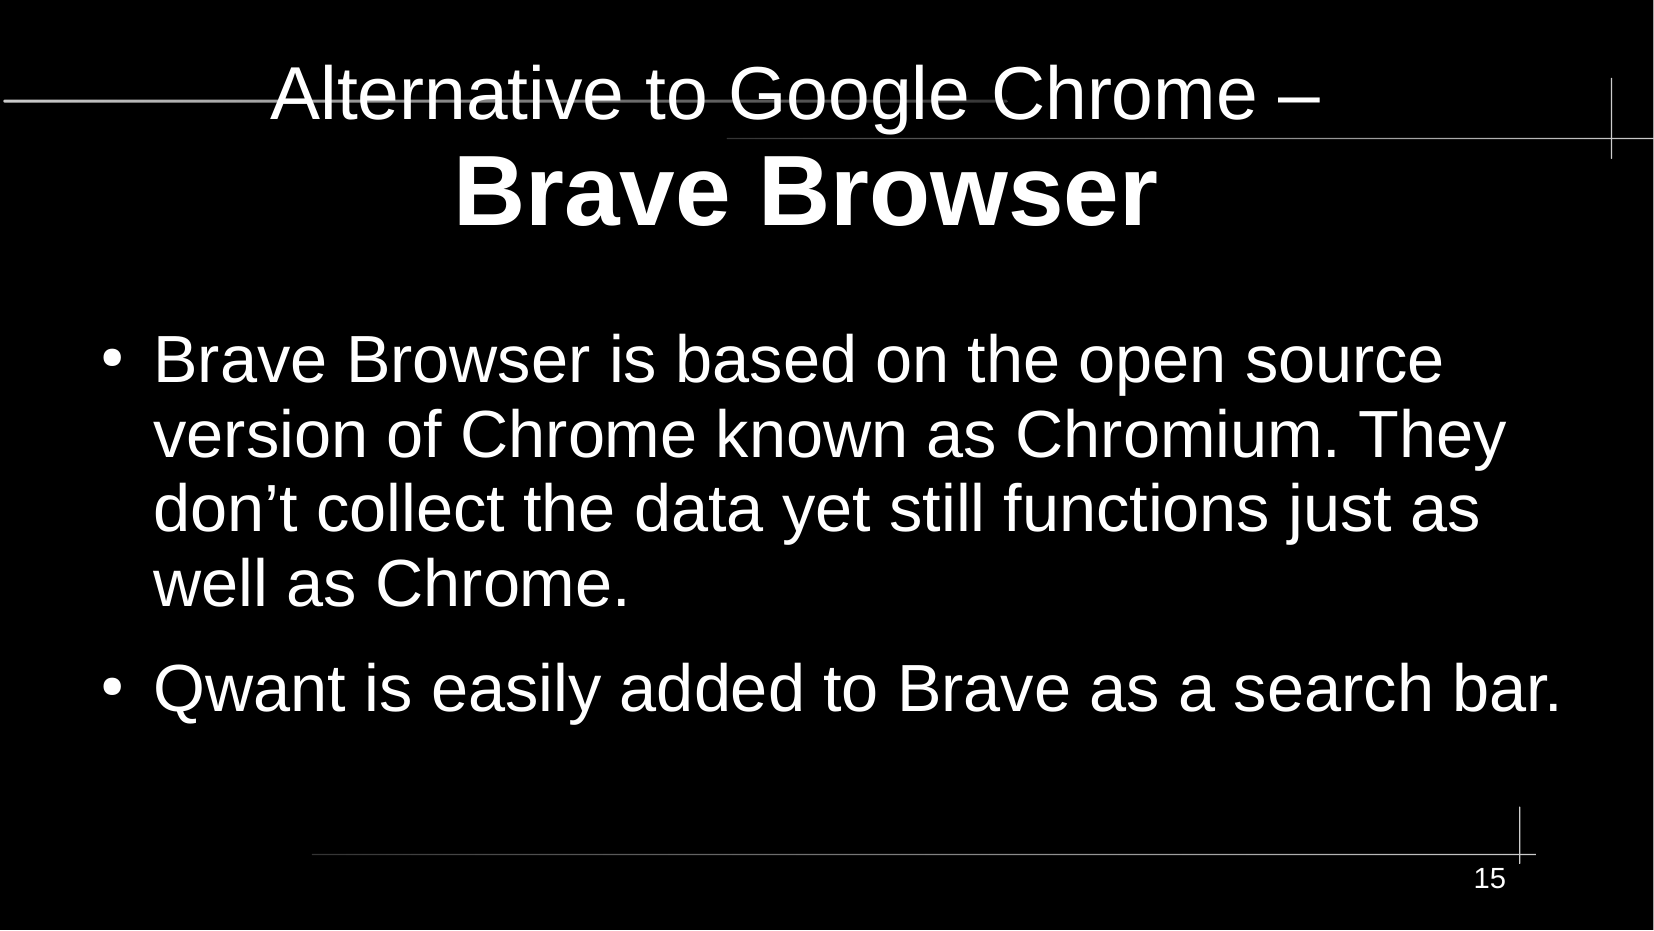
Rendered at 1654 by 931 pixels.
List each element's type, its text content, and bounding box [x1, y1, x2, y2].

list Brave Browser is based on the open source version of Chrome known as Chromium. They don’t collect the data yet still functions just as well as Chrome. Qwant is easily added to Brave as a search bar. [82, 217, 1571, 758]
title Alternative to Google Chrome – Brave Browser [23, 0, 1589, 247]
